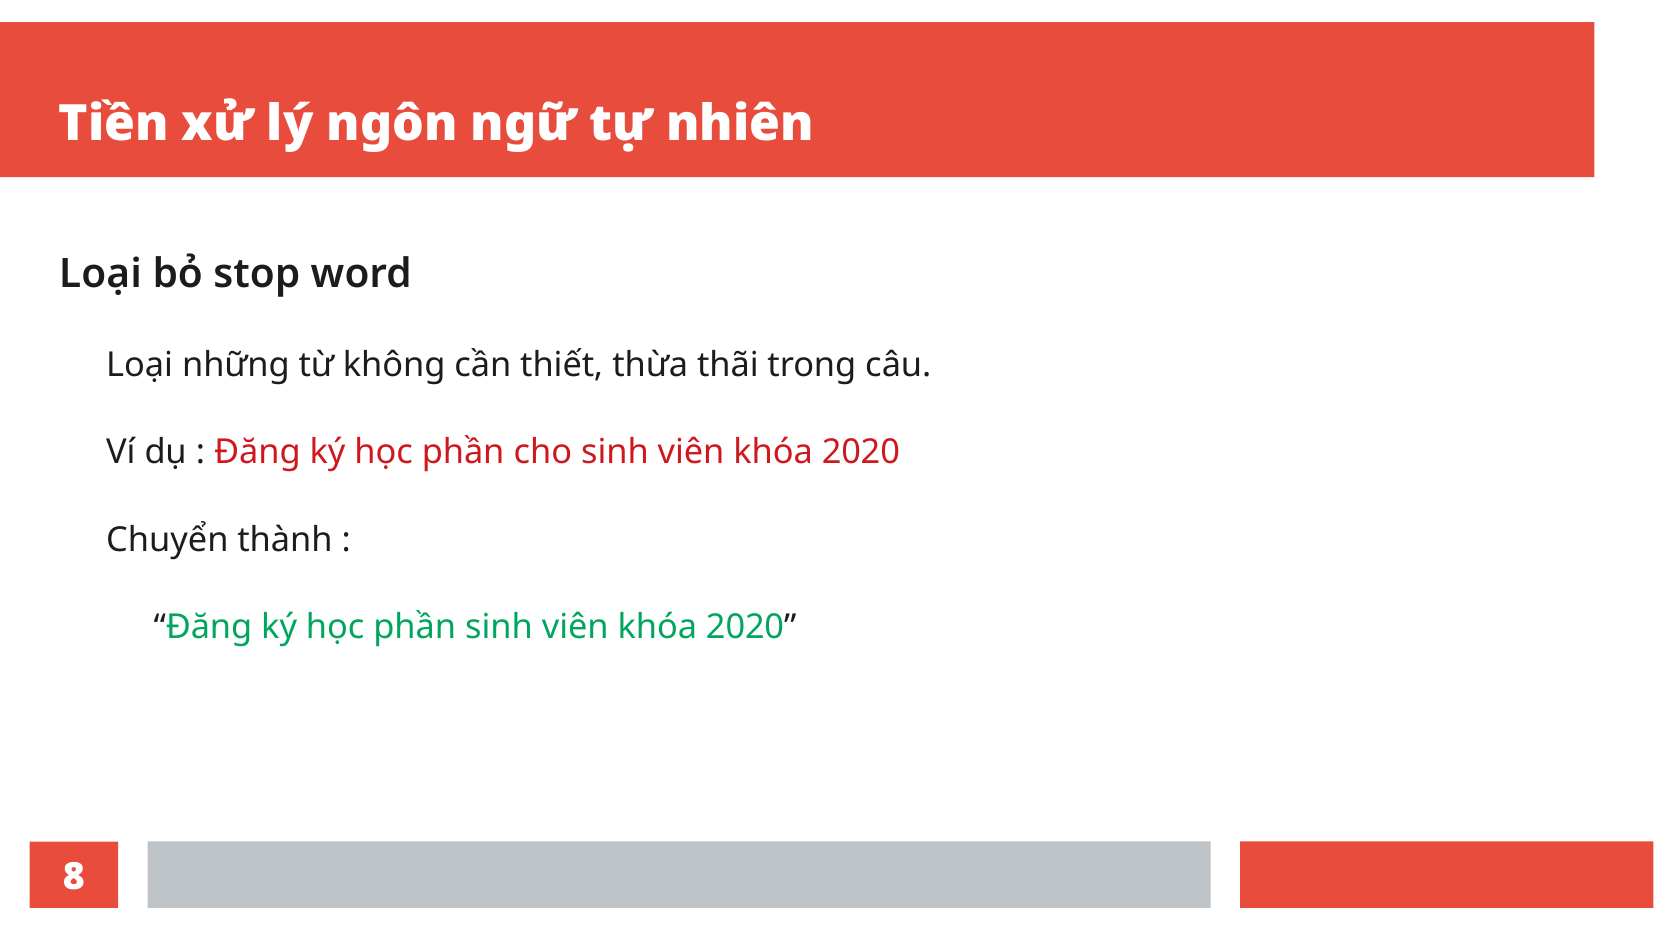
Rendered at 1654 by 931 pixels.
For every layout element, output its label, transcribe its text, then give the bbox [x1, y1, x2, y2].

list Loại bỏ stop word Loại những từ không cần thiết, thừa thãi trong câu. Ví dụ : Đăng ký học phần cho sinh viên khóa 2020 Chuyển thành : “Đăng ký học phần sinh viên khóa 2020” [59, 243, 1565, 820]
title Tiền xử lý ngôn ngữ tự nhiên [59, 44, 1595, 156]
